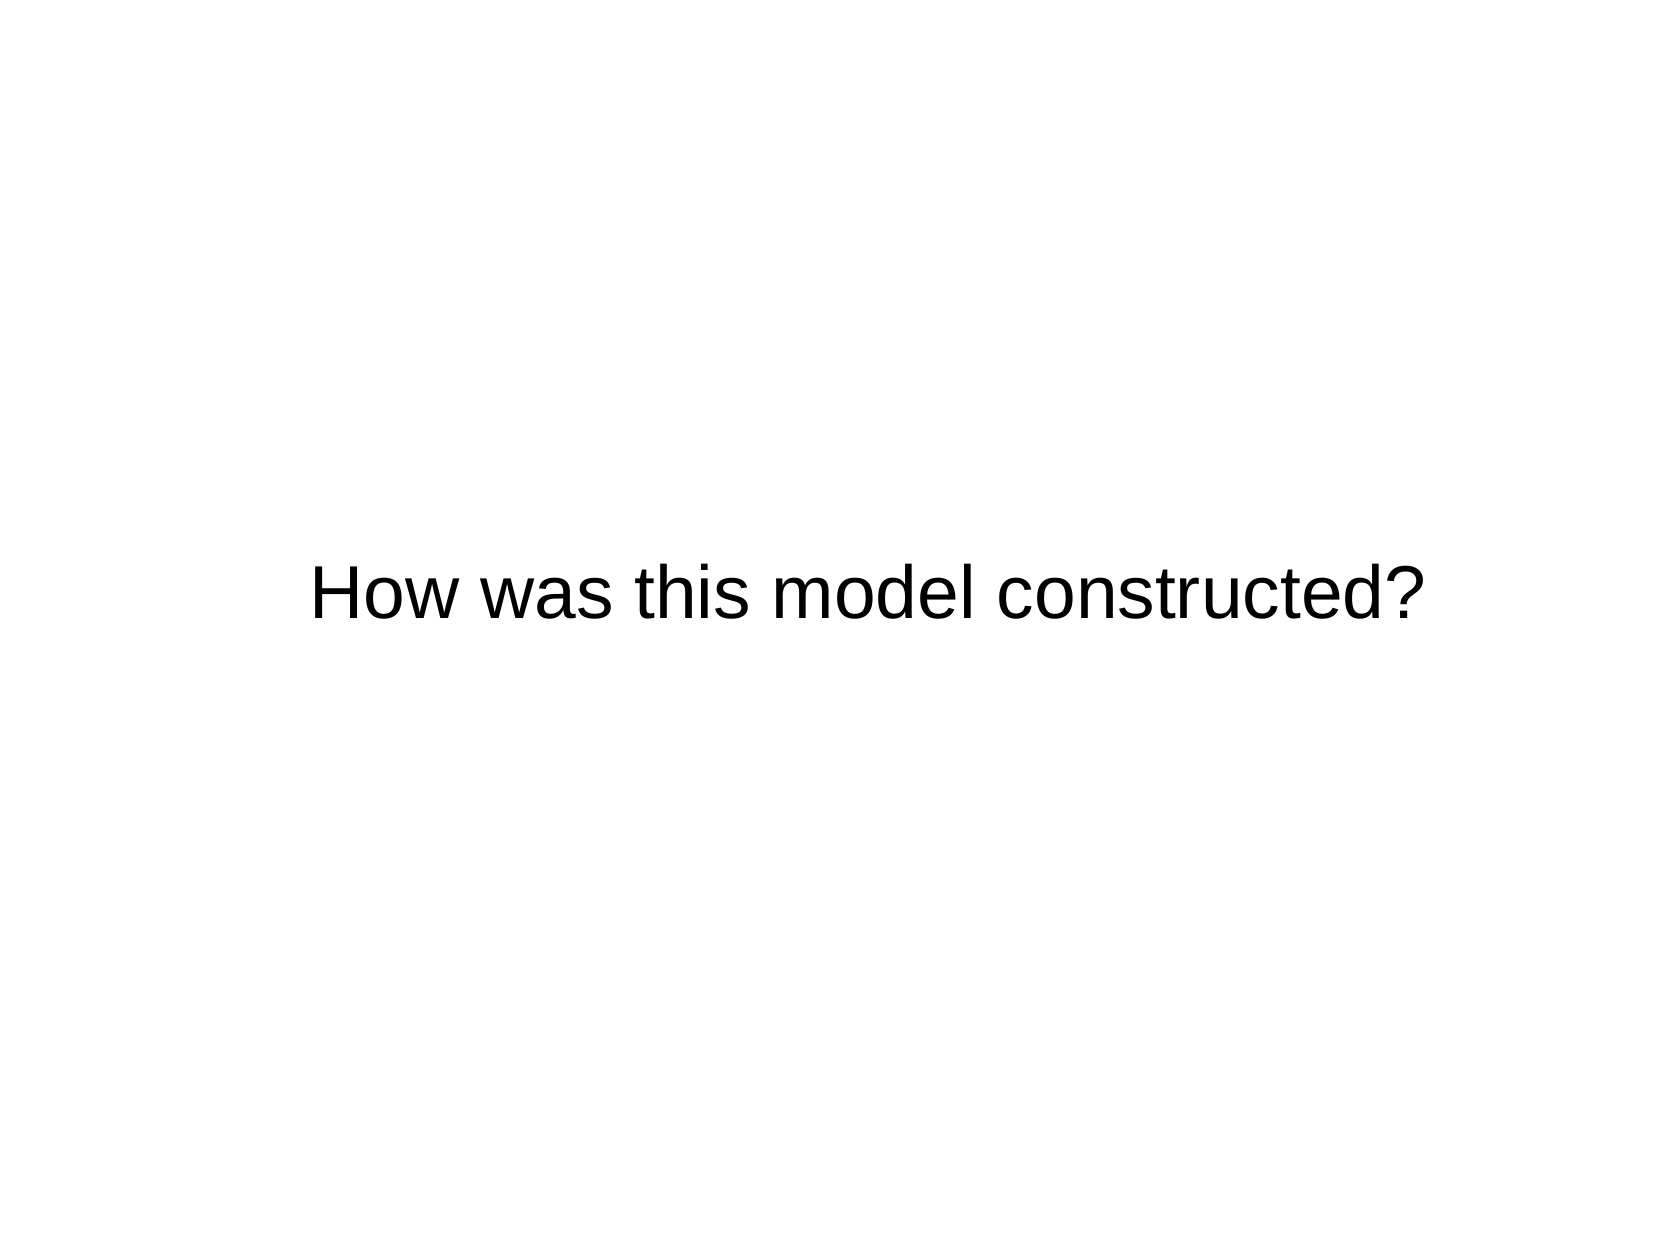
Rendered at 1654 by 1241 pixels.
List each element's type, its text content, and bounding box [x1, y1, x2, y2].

text_box How was this model constructed? [188, 543, 1548, 727]
